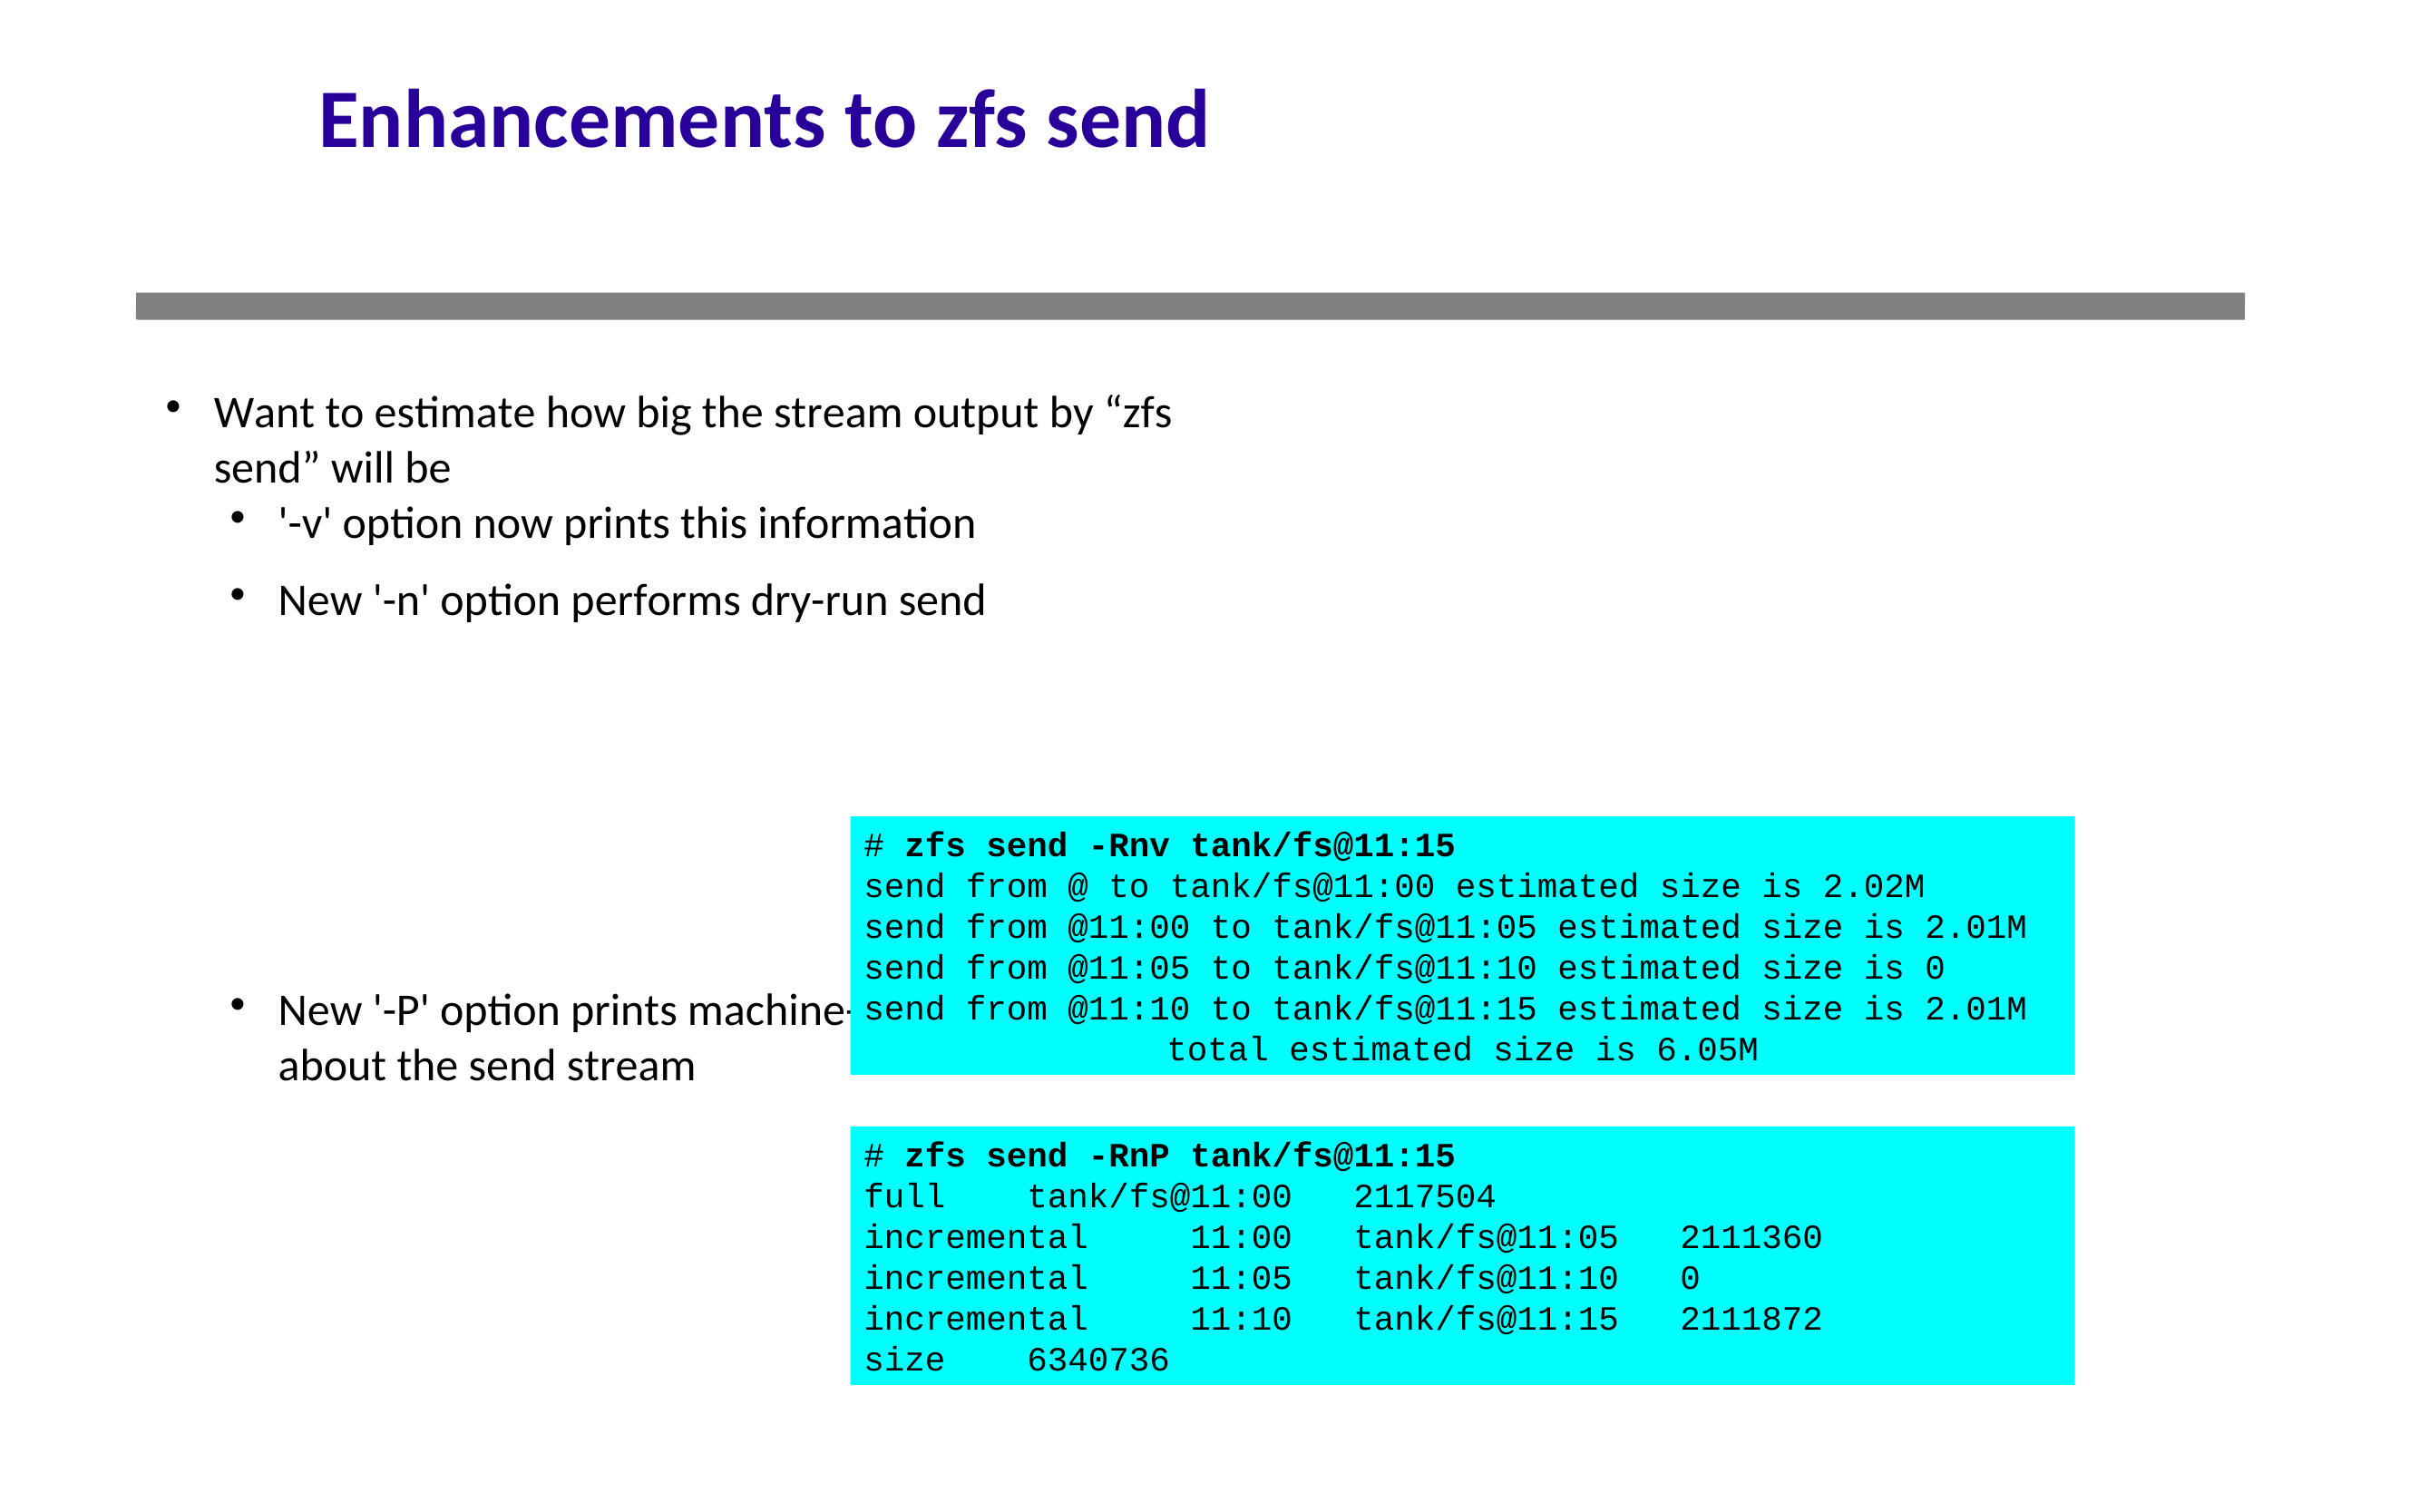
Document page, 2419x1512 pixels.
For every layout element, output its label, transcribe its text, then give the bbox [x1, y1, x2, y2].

text_box # zfs send -RnP tank/fs@11:15 full tank/fs@11:00 2117504 incremental 11:00 tank/fs@11:05 2111360 incremental 11:05 tank/fs@11:10 0 incremental 11:10 tank/fs@11:15 2111872 size 6340736 [850, 1126, 2075, 1385]
text_box # zfs send -Rnv tank/fs@11:15 send from @ to tank/fs@11:00 estimated size is 2.02M send from @11:00 to tank/fs@11:05 estimated size is 2.01M send from @11:05 to tank/fs@11:10 estimated size is 0 send from @11:10 to tank/fs@11:15 estimated size is 2.01M total estimated size is 6.05M [850, 816, 2075, 1075]
text_box Want to estimate how big the stream output by “zfs send” will be '-v' option now prints this information New '-n' option performs dry-run send New '-P' option prints machine-parsable information about the send stream [136, 374, 1293, 919]
title Enhancements to zfs send [238, 41, 1292, 211]
